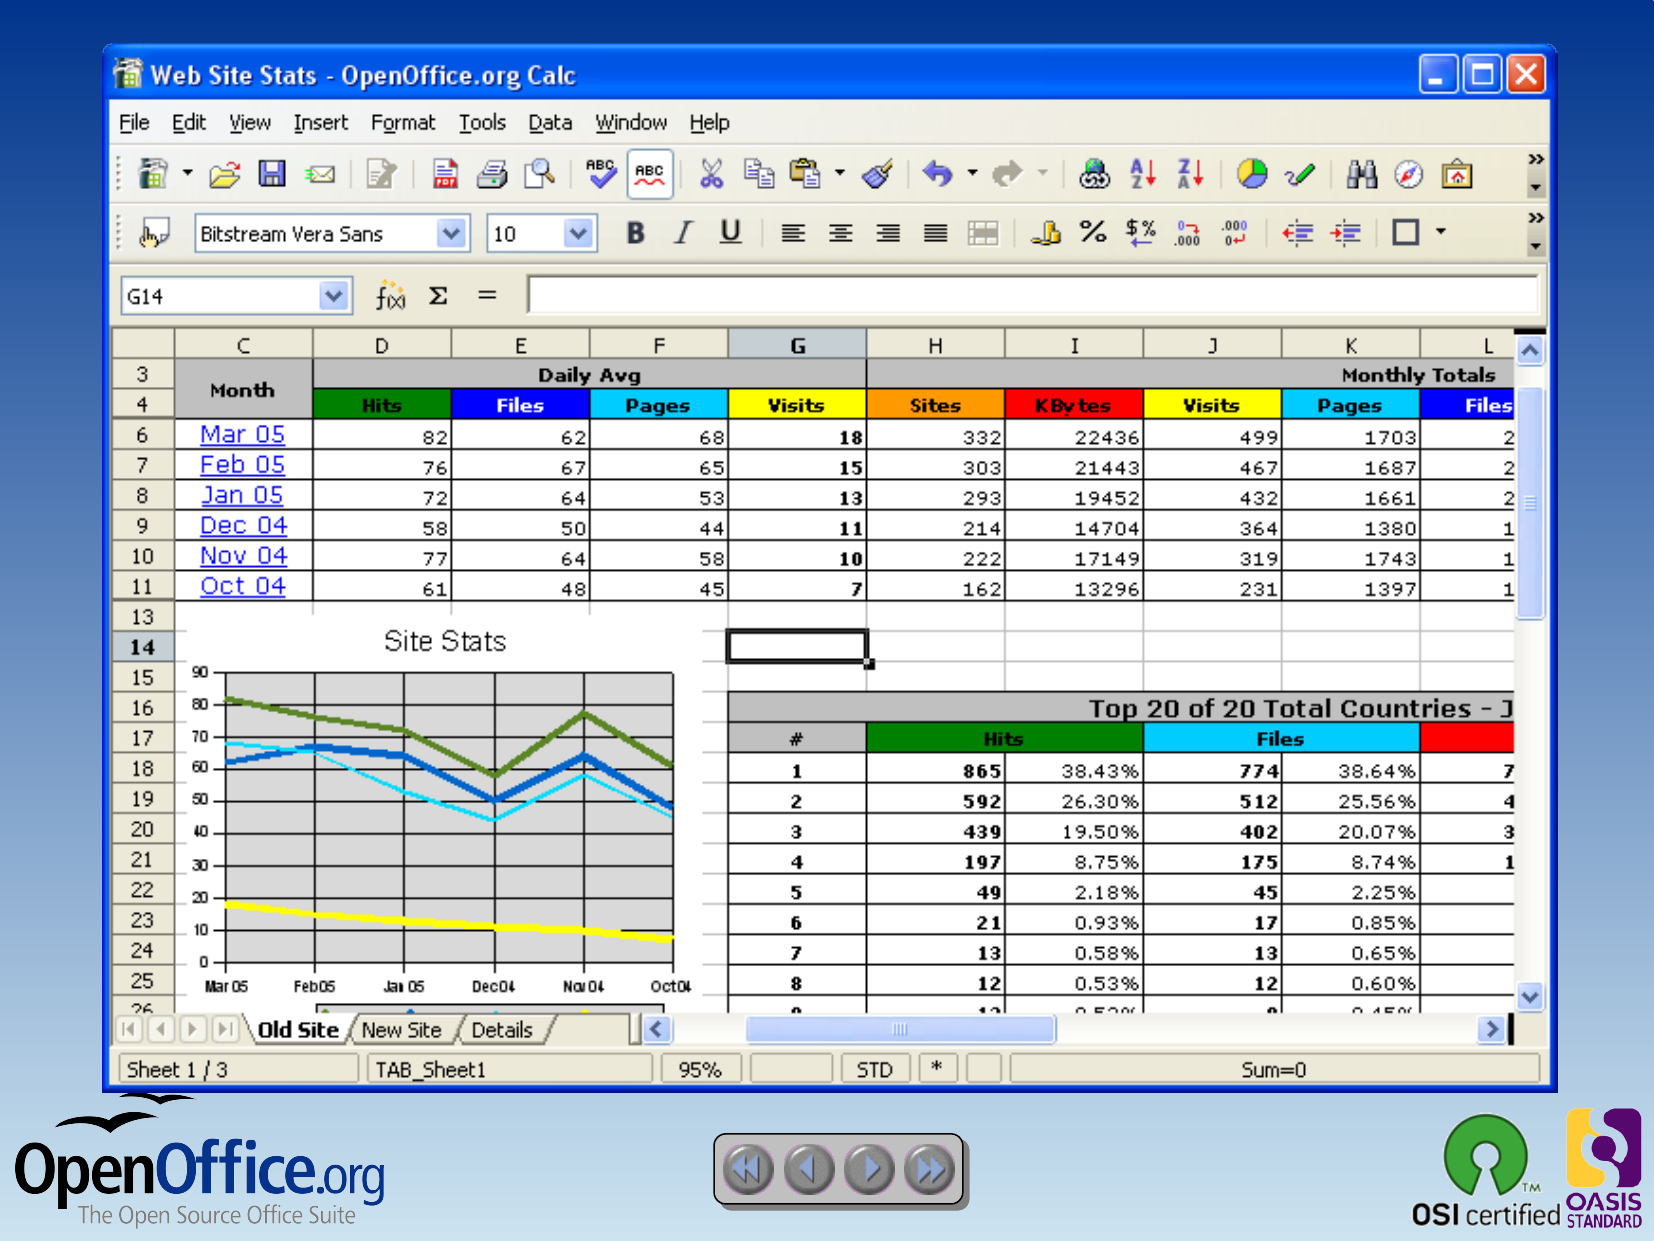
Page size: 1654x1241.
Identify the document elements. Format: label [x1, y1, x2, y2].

picture [15, 43, 1558, 1229]
picture [723, 1144, 774, 1195]
picture [904, 1144, 955, 1195]
picture [784, 1144, 835, 1195]
picture [844, 1144, 895, 1195]
text_box [714, 1133, 963, 1204]
picture [1405, 1102, 1654, 1238]
